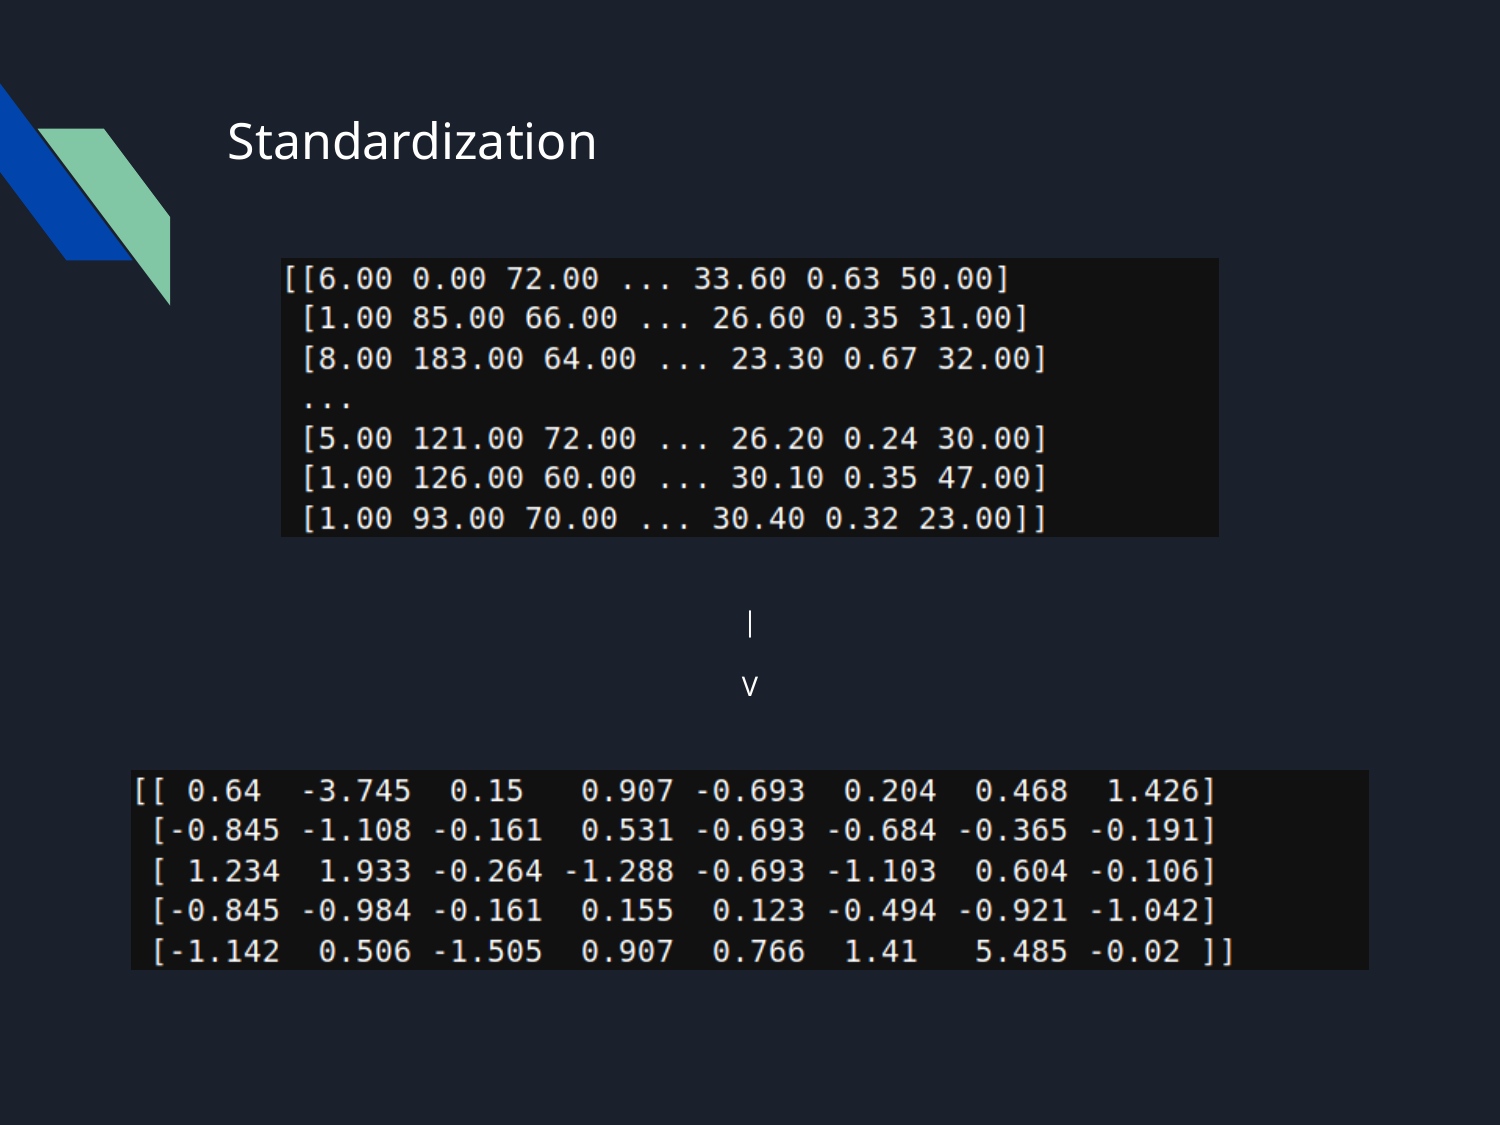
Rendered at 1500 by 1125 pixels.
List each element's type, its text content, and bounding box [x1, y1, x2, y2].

title Standardization [212, 86, 1368, 236]
picture [281, 258, 1219, 537]
picture [131, 770, 1369, 970]
list | V [712, 588, 788, 719]
